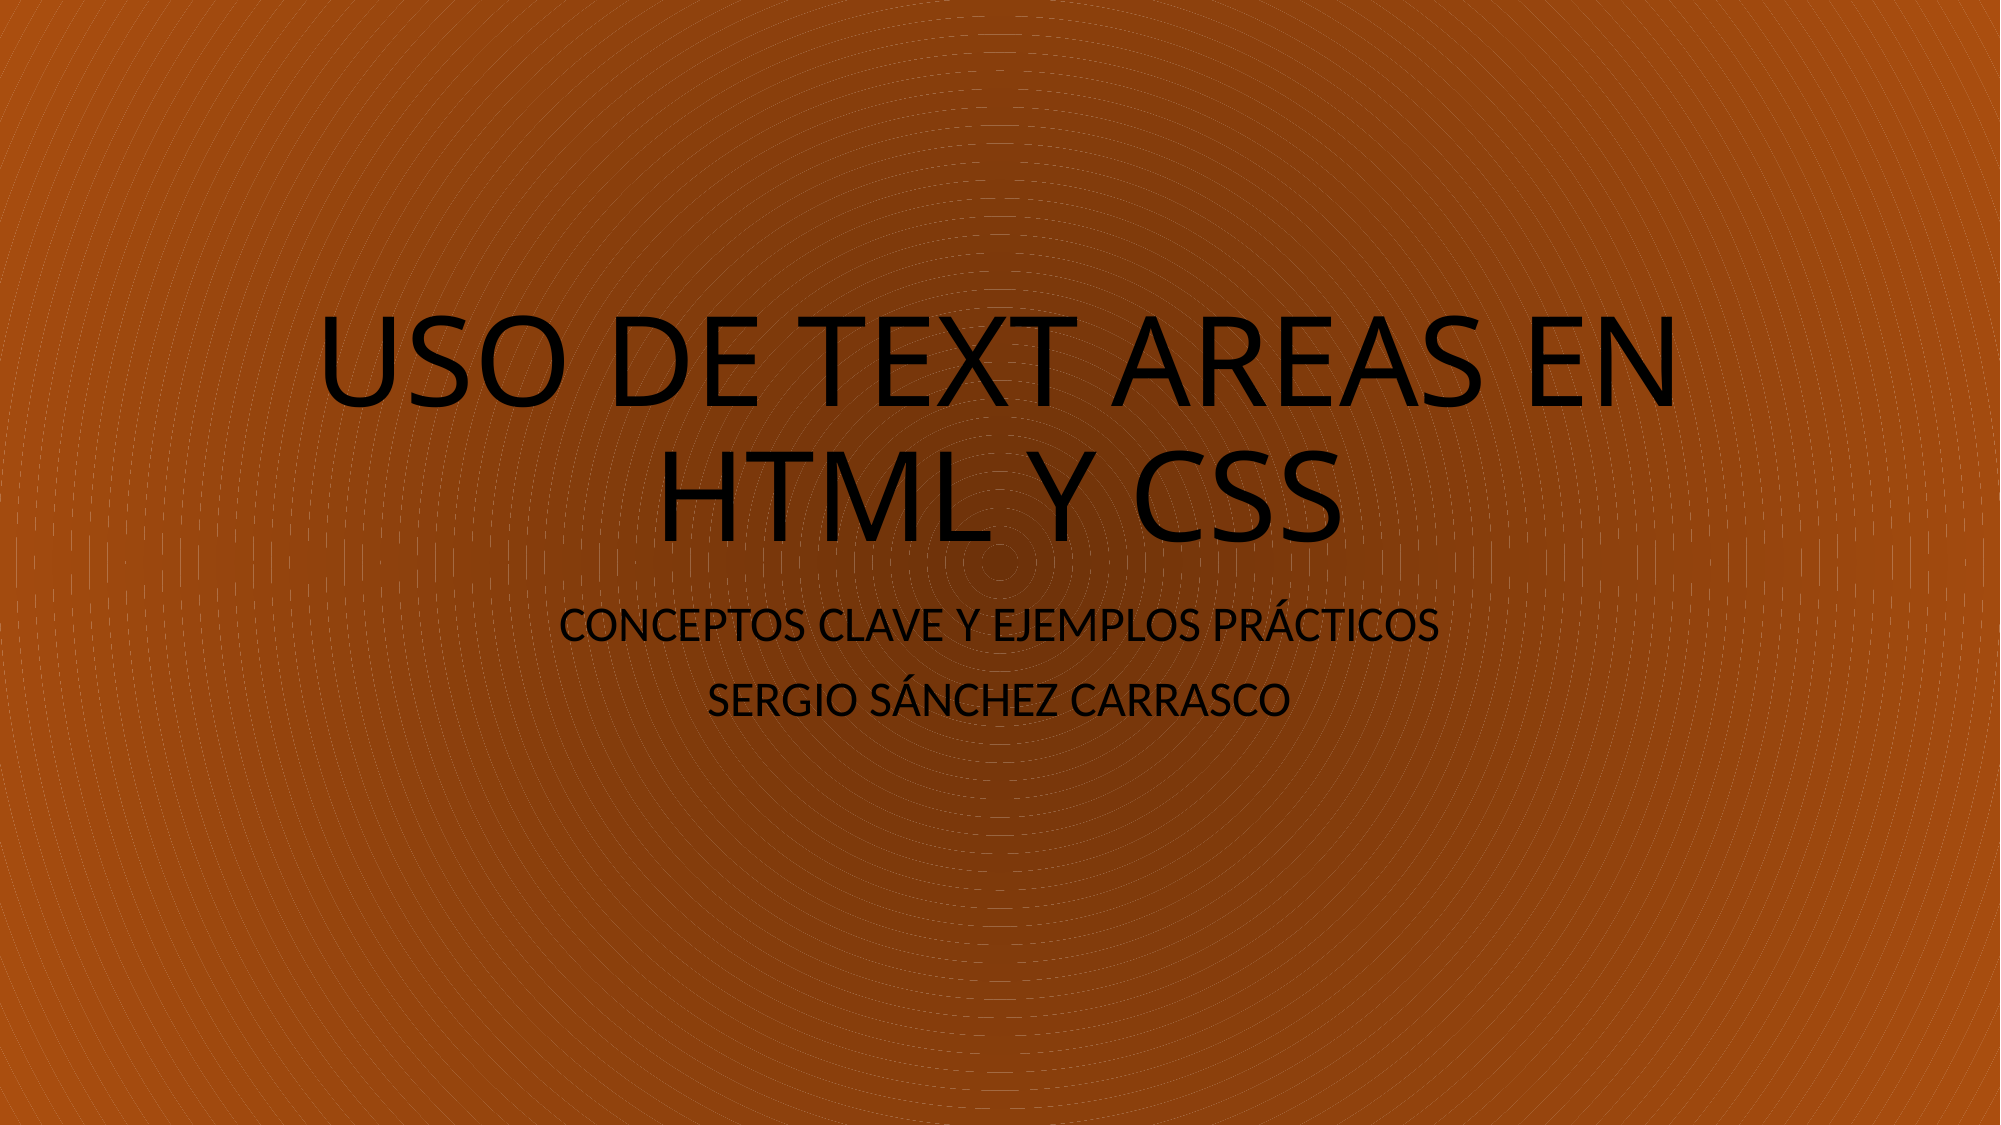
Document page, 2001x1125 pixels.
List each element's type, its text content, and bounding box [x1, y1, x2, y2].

title USO DE TEXT AREAS EN HTML Y CSS [249, 184, 1750, 576]
subtitle CONCEPTOS CLAVE Y EJEMPLOS PRÁCTICOS SERGIO SÁNCHEZ CARRASCO [249, 590, 1750, 863]
